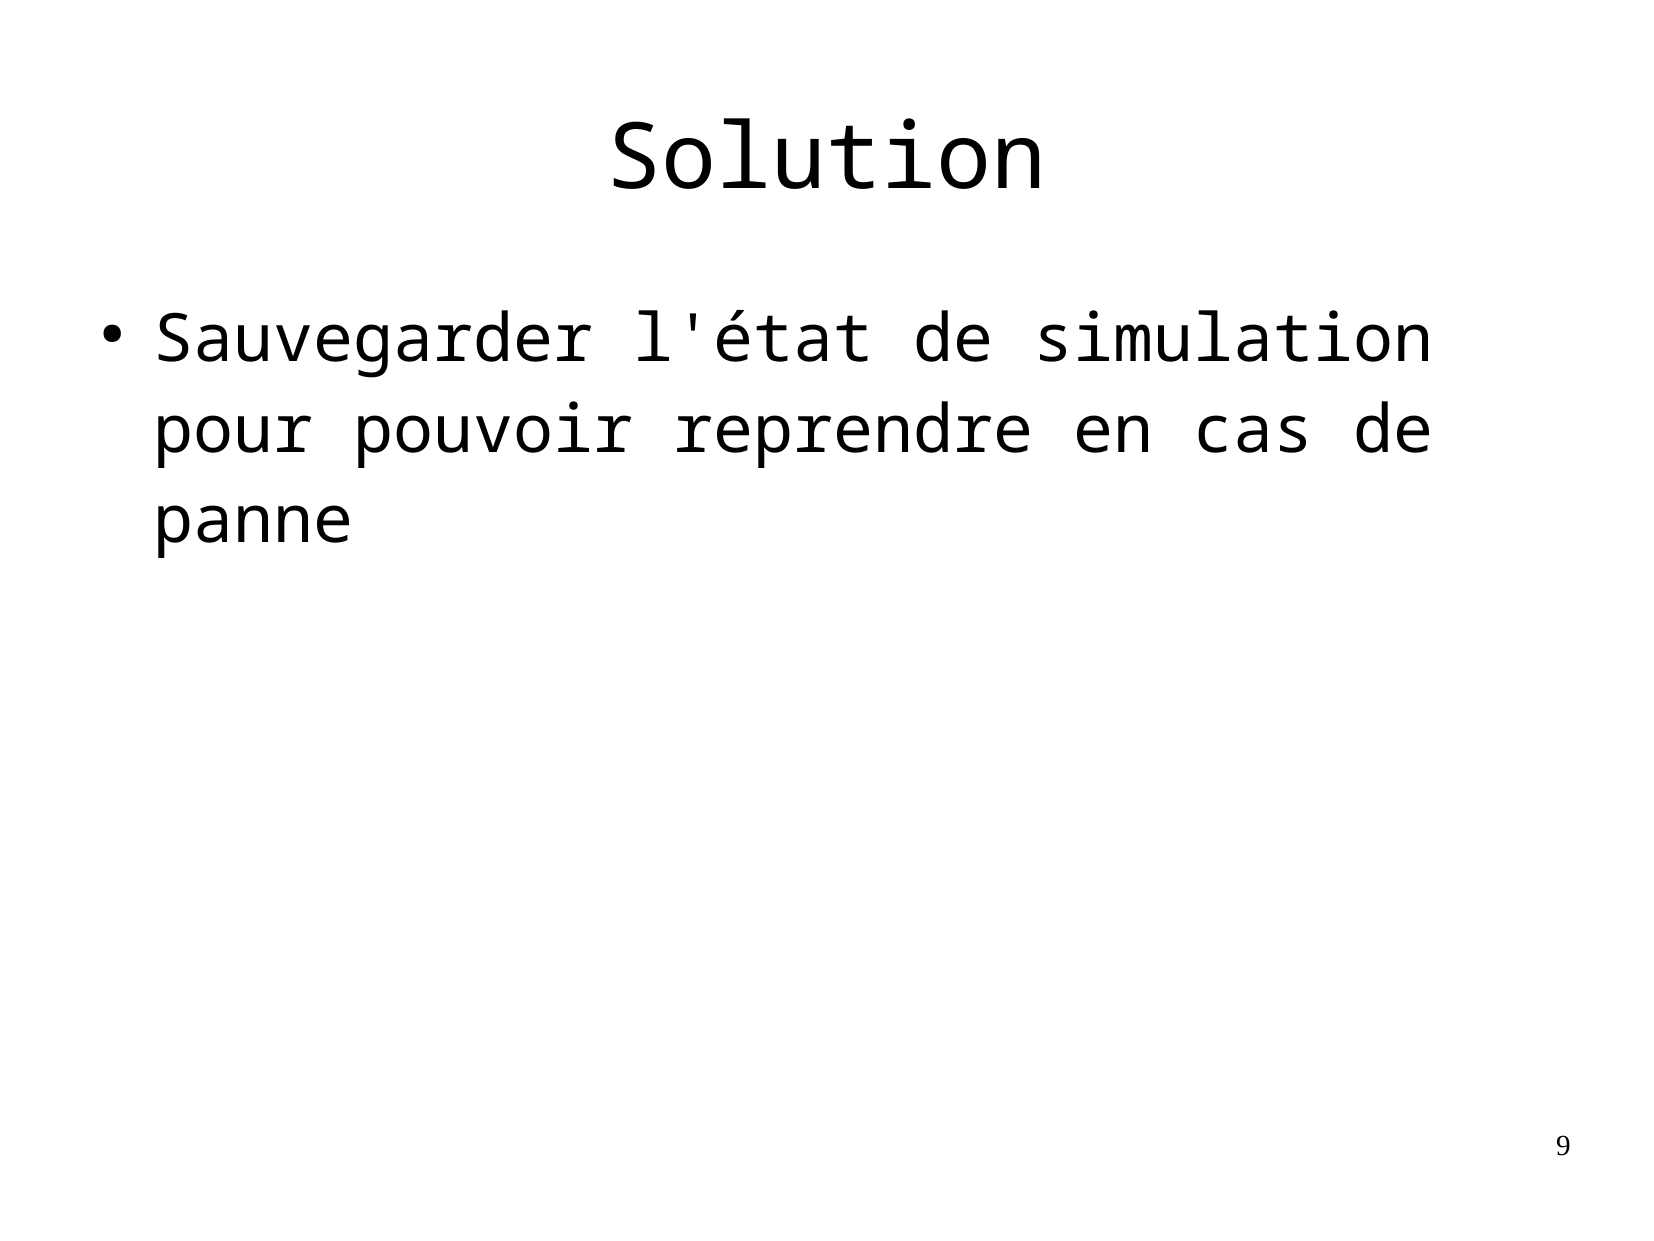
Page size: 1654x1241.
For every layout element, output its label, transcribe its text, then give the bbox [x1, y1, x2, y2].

list Sauvegarder l'état de simulation pour pouvoir reprendre en cas de panne [82, 290, 1538, 1010]
title Solution [82, 49, 1571, 257]
